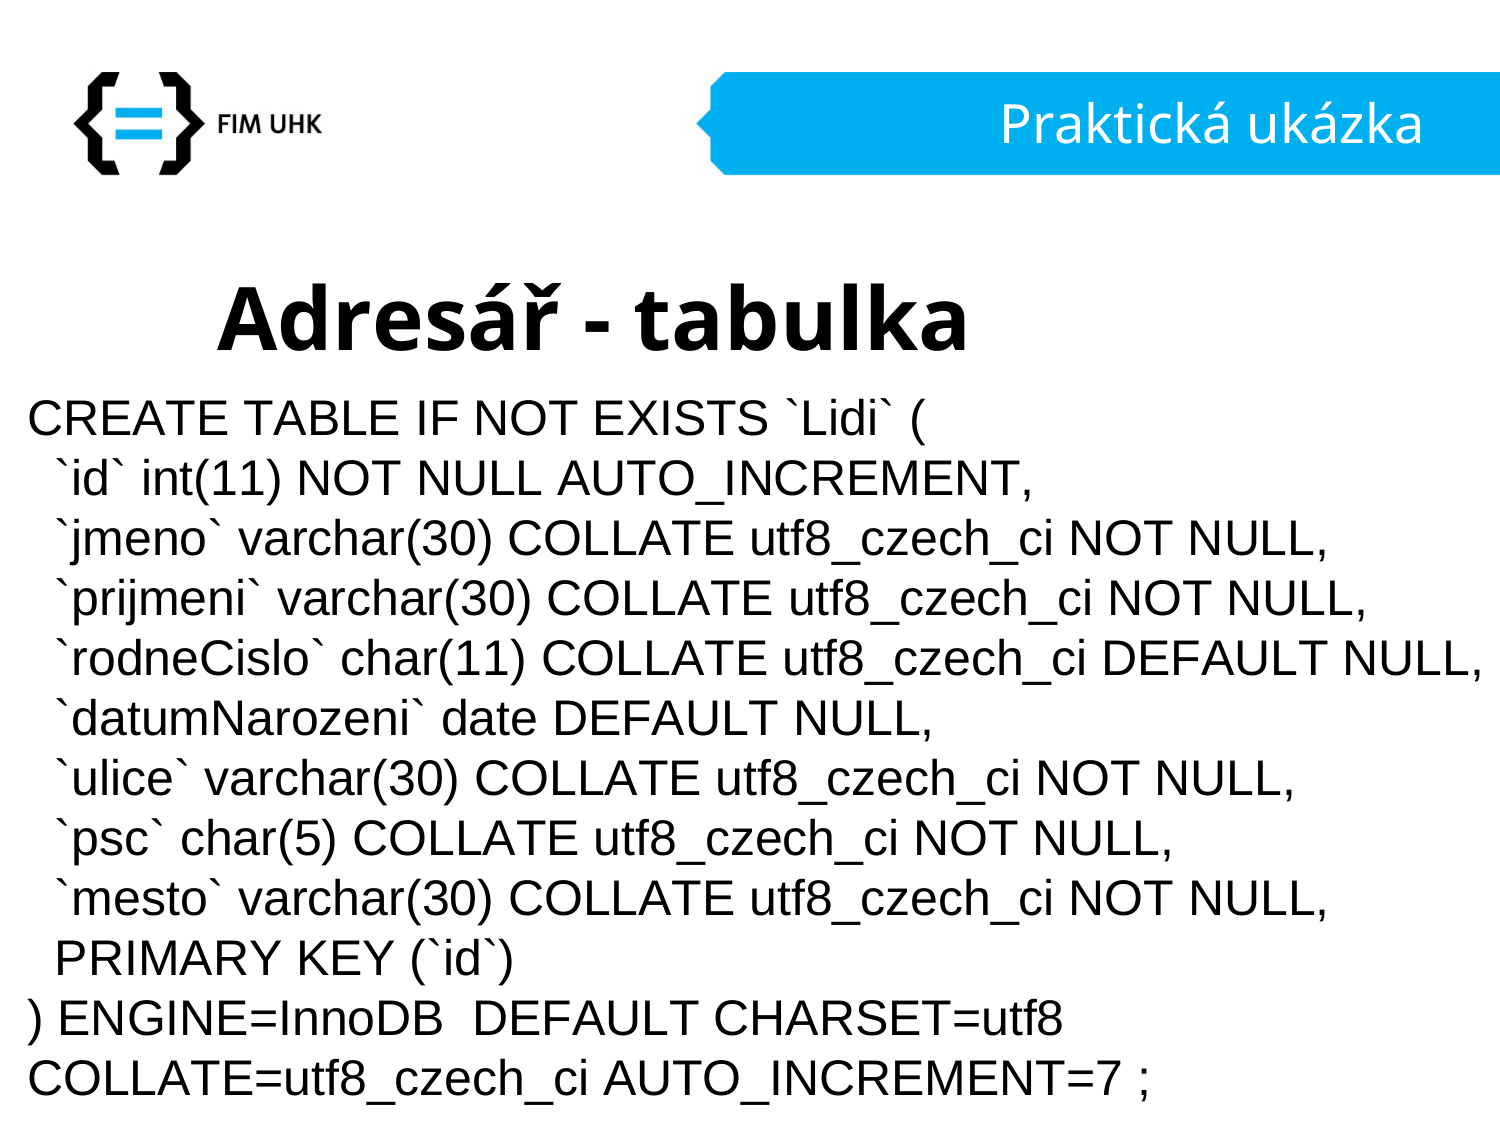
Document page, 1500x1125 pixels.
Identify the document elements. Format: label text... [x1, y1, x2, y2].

picture [0, 0, 1500, 1125]
text_box CREATE TABLE IF NOT EXISTS `Lidi` ( `id` int(11) NOT NULL AUTO_INCREMENT, `jmeno` varchar(30) COLLATE utf8_czech_ci NOT NULL, `prijmeni` varchar(30) COLLATE utf8_czech_ci NOT NULL, `rodneCislo` char(11) COLLATE utf8_czech_ci DEFAULT NULL, `datumNarozeni` date DEFAULT NULL, `ulice` varchar(30) COLLATE utf8_czech_ci NOT NULL, `psc` char(5) COLLATE utf8_czech_ci NOT NULL, `mesto` varchar(30) COLLATE utf8_czech_ci NOT NULL, PRIMARY KEY (`id`) ) ENGINE=InnoDB DEFAULT CHARSET=utf8 COLLATE=utf8_czech_ci AUTO_INCREMENT=7 ; [12, 377, 1500, 1113]
list Adresář - tabulka [217, 262, 1426, 377]
title Praktická ukázka [756, 74, 1425, 170]
